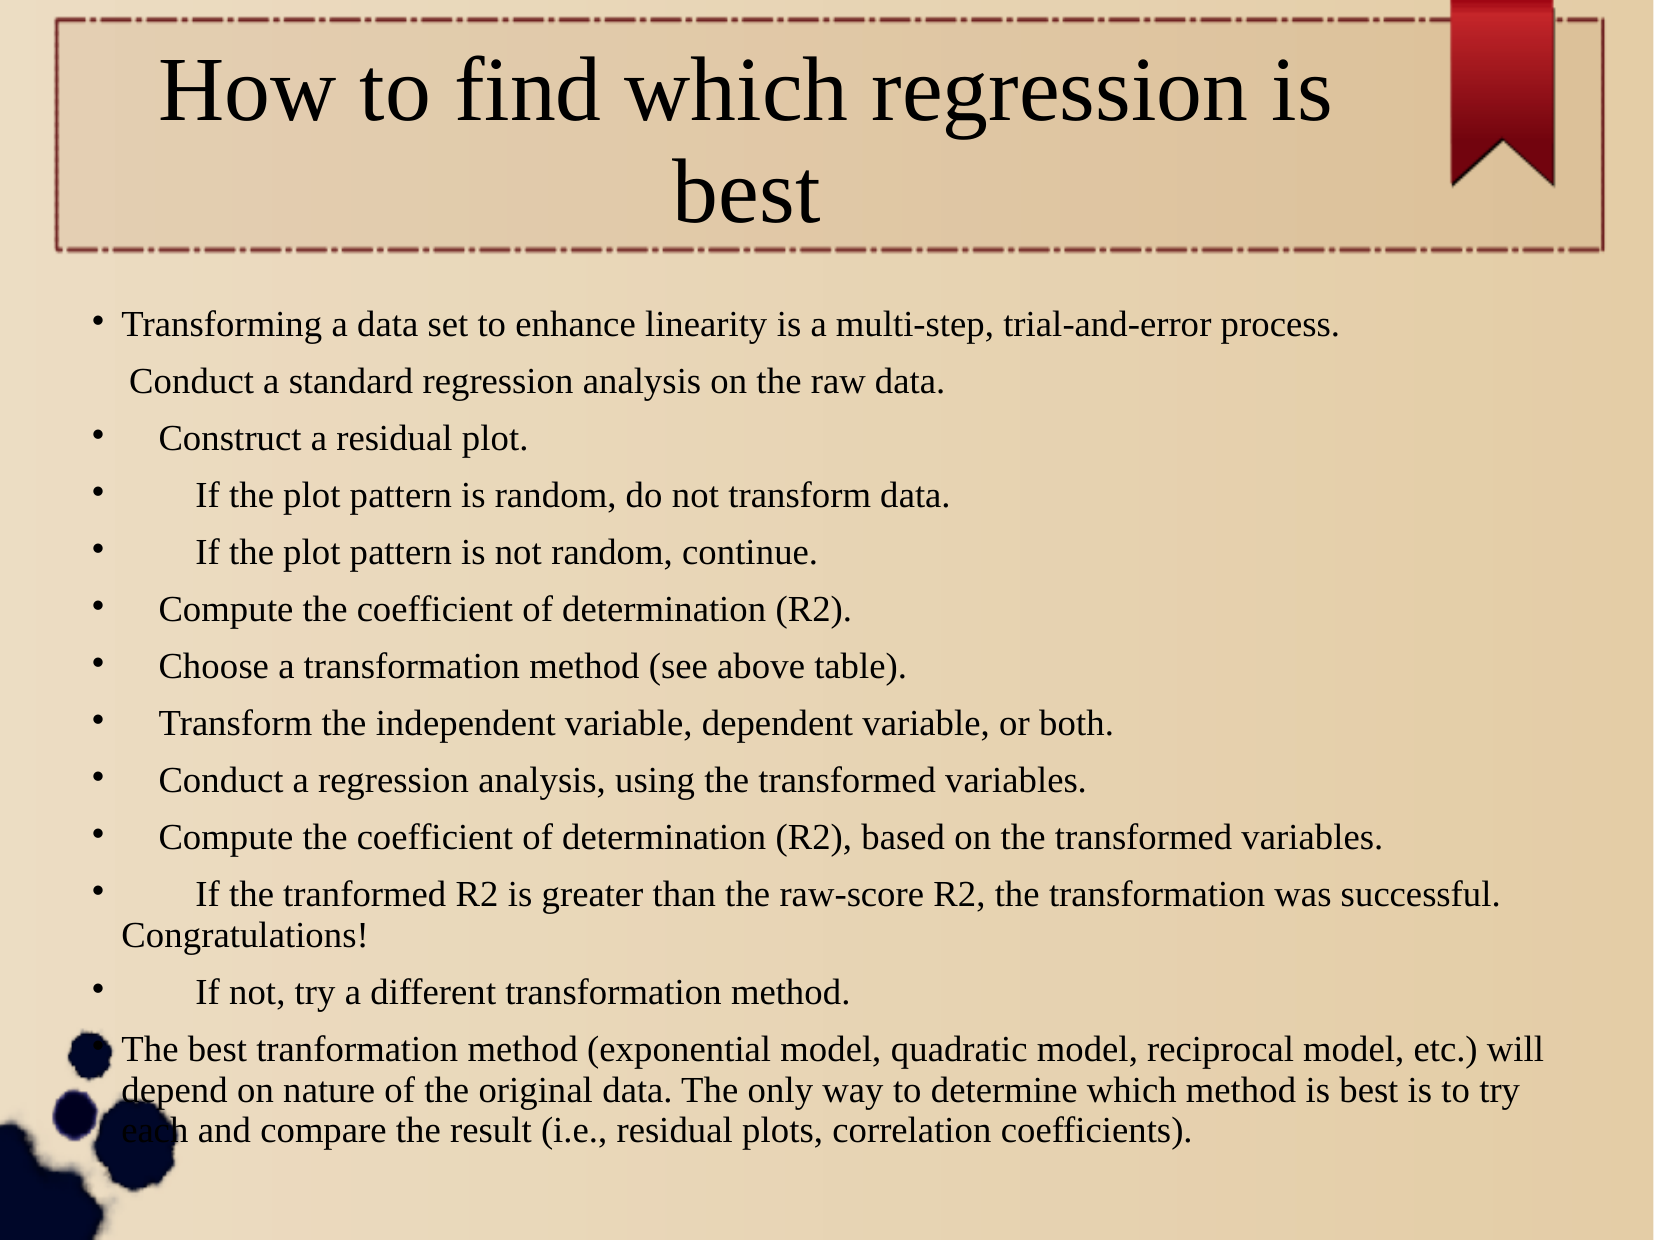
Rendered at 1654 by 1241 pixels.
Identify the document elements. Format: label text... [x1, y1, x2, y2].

list Transforming a data set to enhance linearity is a multi-step, trial-and-error process. Conduct a standard regression analysis on the raw data. Construct a residual plot. If the plot pattern is random, do not transform data. If the plot pattern is not random, continue. Compute the coefficient of determination (R2). Choose a transformation method (see above table). Transform the independent variable, dependent variable, or both. Conduct a regression analysis, using the transformed variables. Compute the coefficient of determination (R2), based on the transformed variables. If the tranformed R2 is greater than the raw-score R2, the transformation was successful. Congratulations! If not, try a different transformation method. The best tranformation method (exponential model, quadratic model, reciprocal model, etc.) will depend on nature of the original data. The only way to determine which method is best is to try each and compare the result (i.e., residual plots, correlation coefficients). [82, 299, 1571, 1158]
picture [0, 0, 1654, 1240]
title How to find which regression is best [82, 35, 1412, 240]
